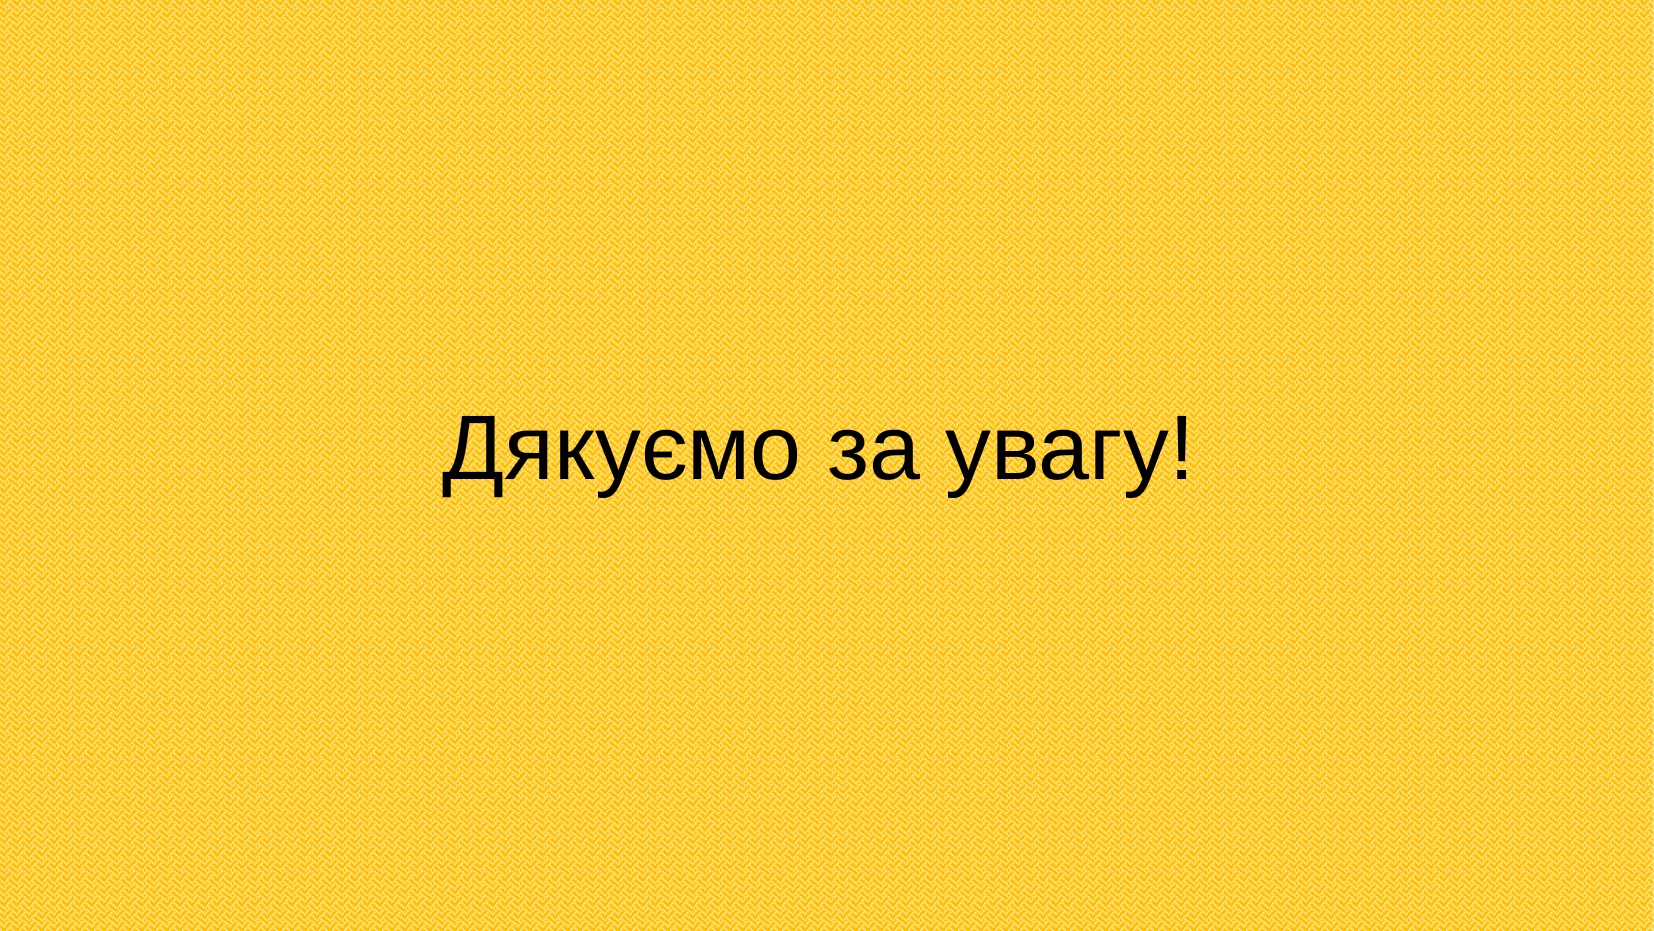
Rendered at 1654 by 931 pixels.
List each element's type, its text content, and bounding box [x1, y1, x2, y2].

picture [0, 0, 1654, 931]
title Дякуємо за увагу! [75, 369, 1564, 526]
